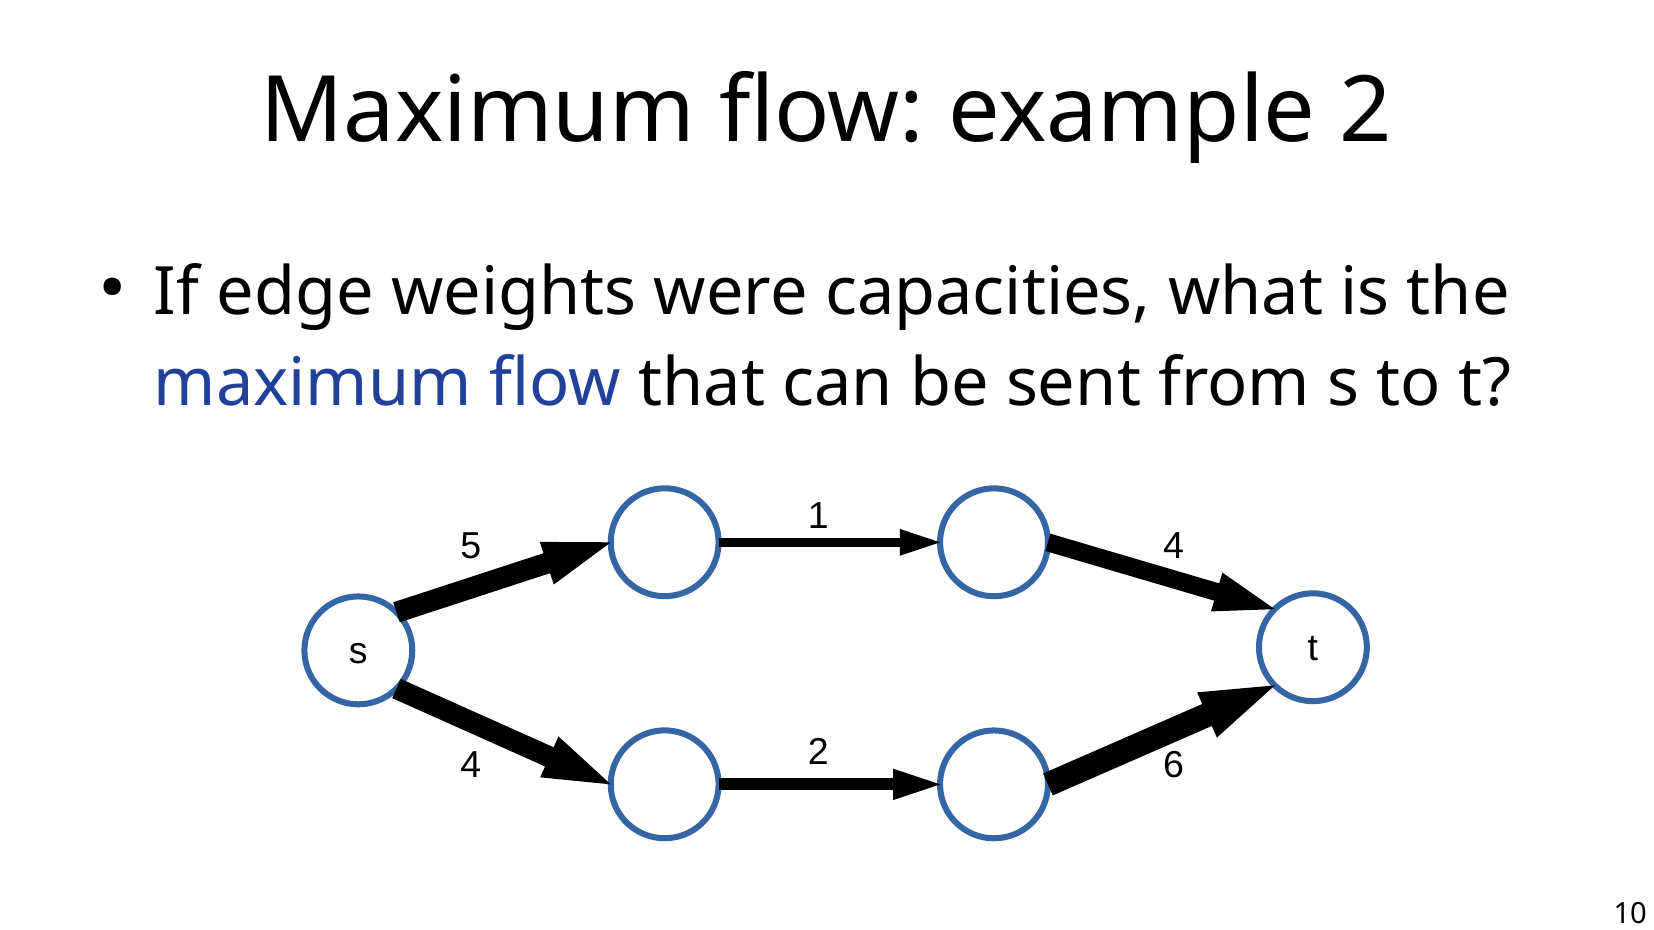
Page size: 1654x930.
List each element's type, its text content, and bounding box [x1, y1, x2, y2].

text_box [940, 488, 1048, 597]
text_box 6 [1143, 731, 1204, 797]
text_box [610, 730, 719, 839]
text_box [940, 730, 1048, 839]
text_box s [304, 596, 413, 705]
text_box 4 [1143, 512, 1204, 579]
title Maximum flow: example 2 [82, 2, 1571, 210]
text_box 1 [788, 482, 848, 549]
list If edge weights were capacities, what is the maximum flow that can be sent from s to t? [82, 242, 1571, 448]
text_box 5 [441, 512, 501, 579]
text_box 2 [788, 718, 849, 785]
text_box t [1258, 593, 1367, 702]
text_box 4 [441, 731, 501, 797]
text_box [610, 488, 719, 597]
